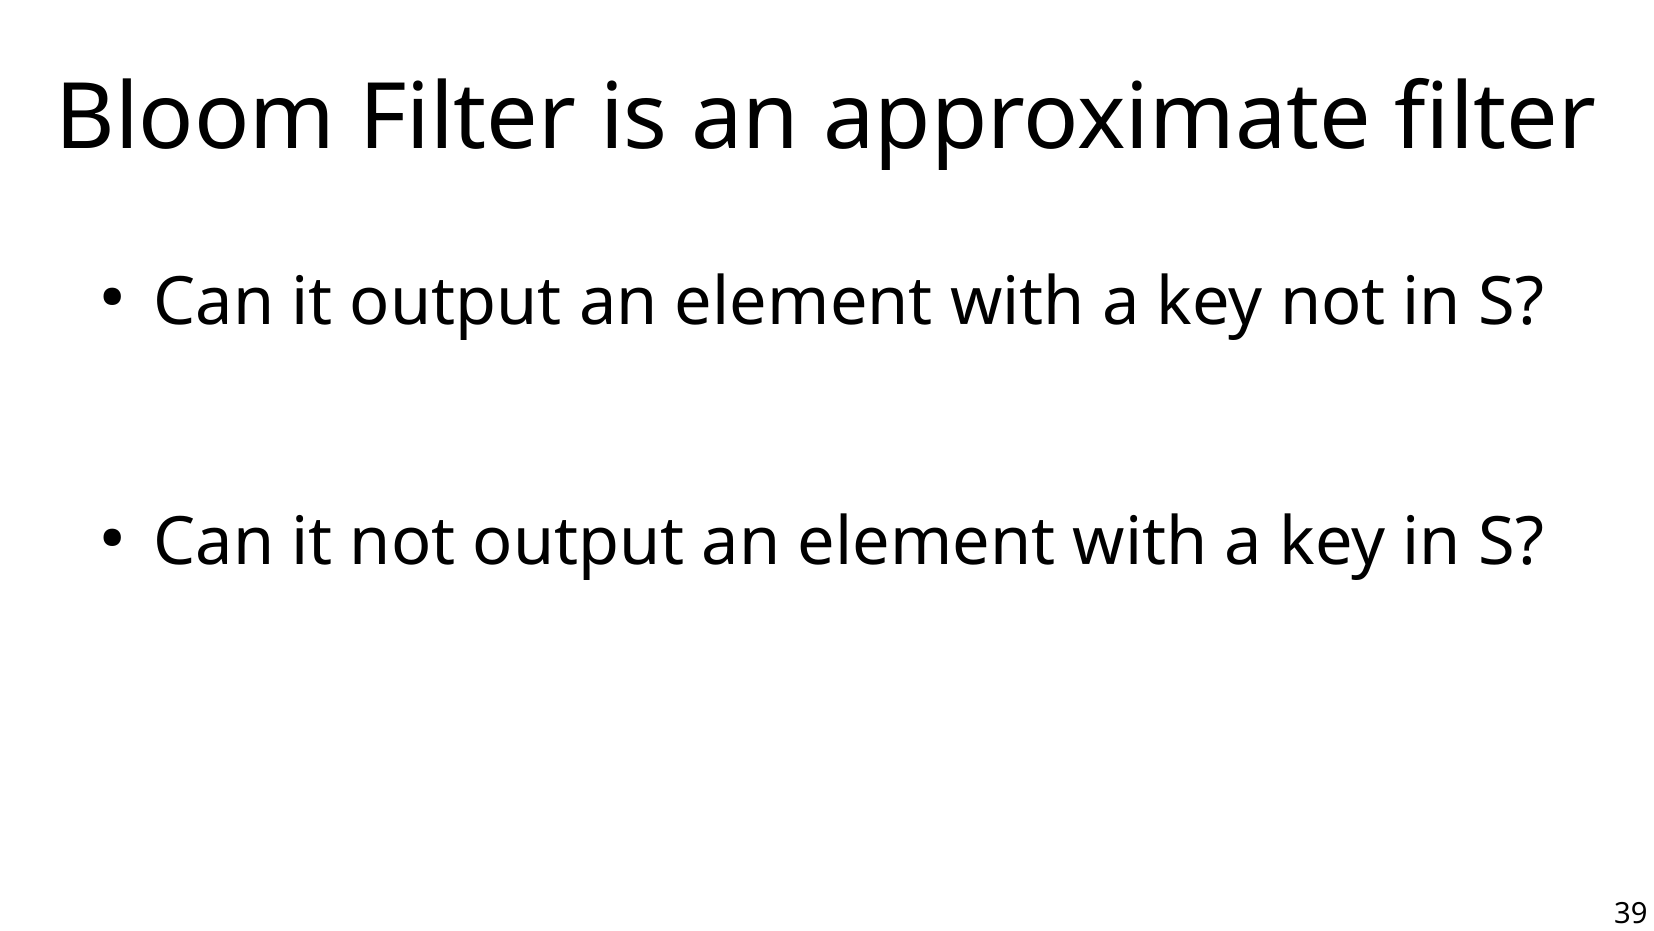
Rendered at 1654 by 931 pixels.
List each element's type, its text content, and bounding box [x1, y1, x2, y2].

title Bloom Filter is an approximate filter [1, 1, 1653, 226]
list Can it output an element with a key not in S? Can it not output an element with a key in S? [82, 253, 1571, 793]
